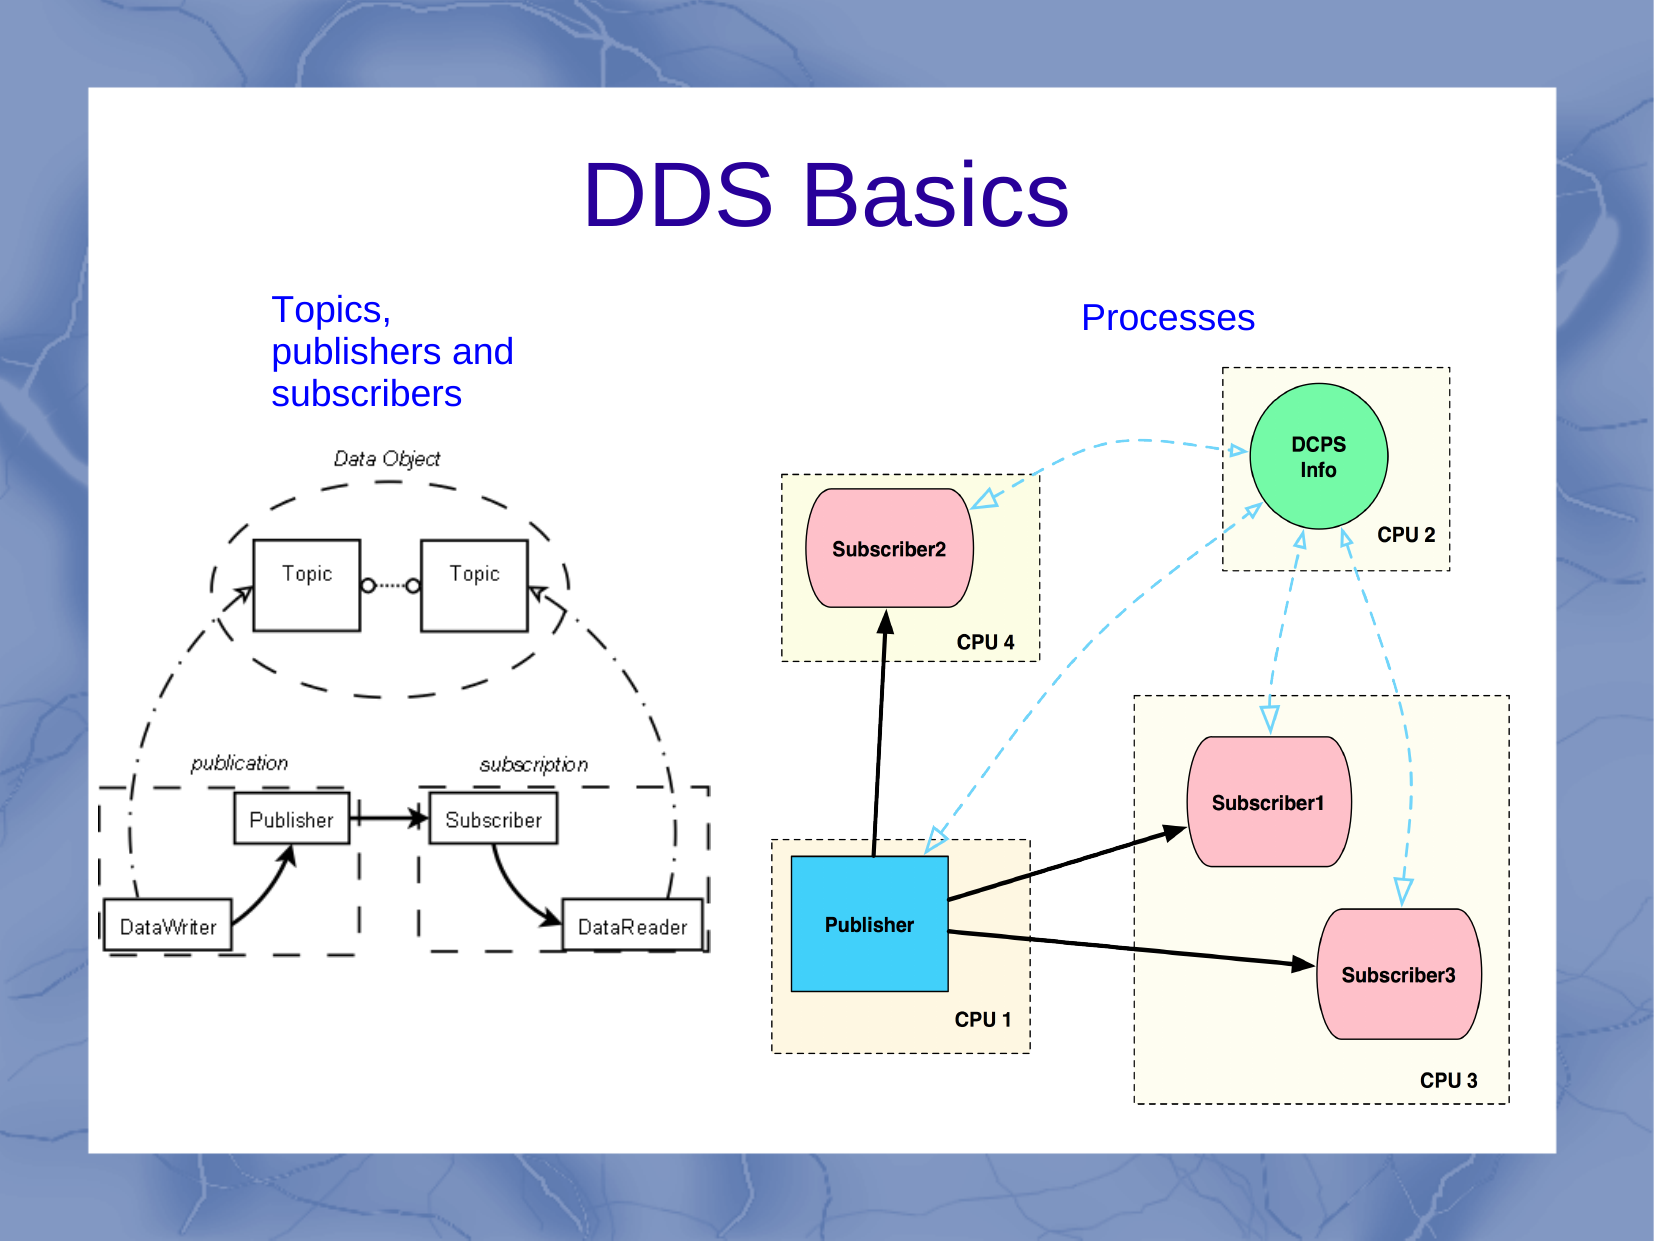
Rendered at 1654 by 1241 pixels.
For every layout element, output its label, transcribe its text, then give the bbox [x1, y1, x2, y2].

text_box Topics, publishers and subscribers [256, 281, 578, 423]
text_box Processes [1066, 288, 1289, 349]
title DDS Basics [118, 90, 1536, 298]
picture [0, 0, 1654, 1241]
